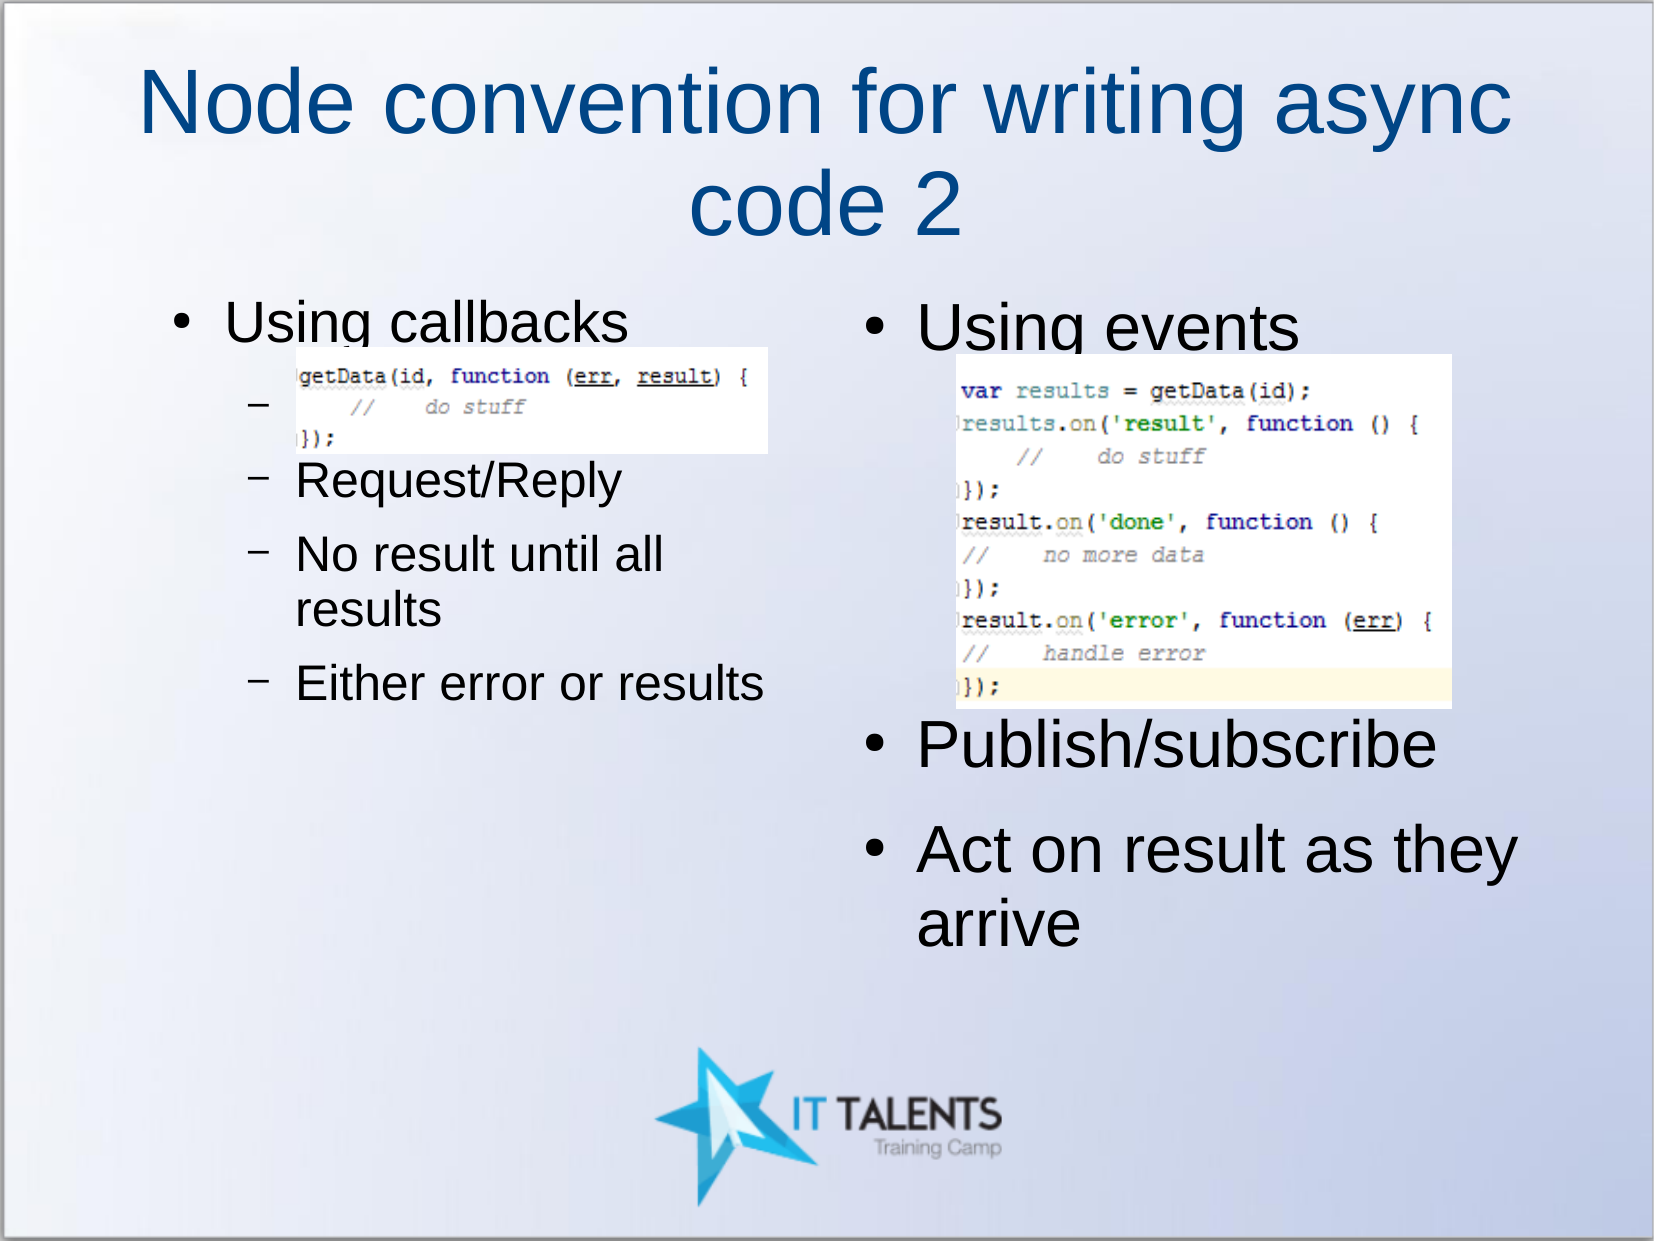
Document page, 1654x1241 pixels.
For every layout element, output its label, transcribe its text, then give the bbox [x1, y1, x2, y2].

list Using callbacks Request/Reply No result until all results Either error or results [82, 290, 809, 1010]
picture [0, 0, 1654, 1241]
list Using events Publish/subscribe Act on result as they arrive [845, 290, 1572, 1066]
title Node convention for writing async code 2 [82, 49, 1571, 257]
